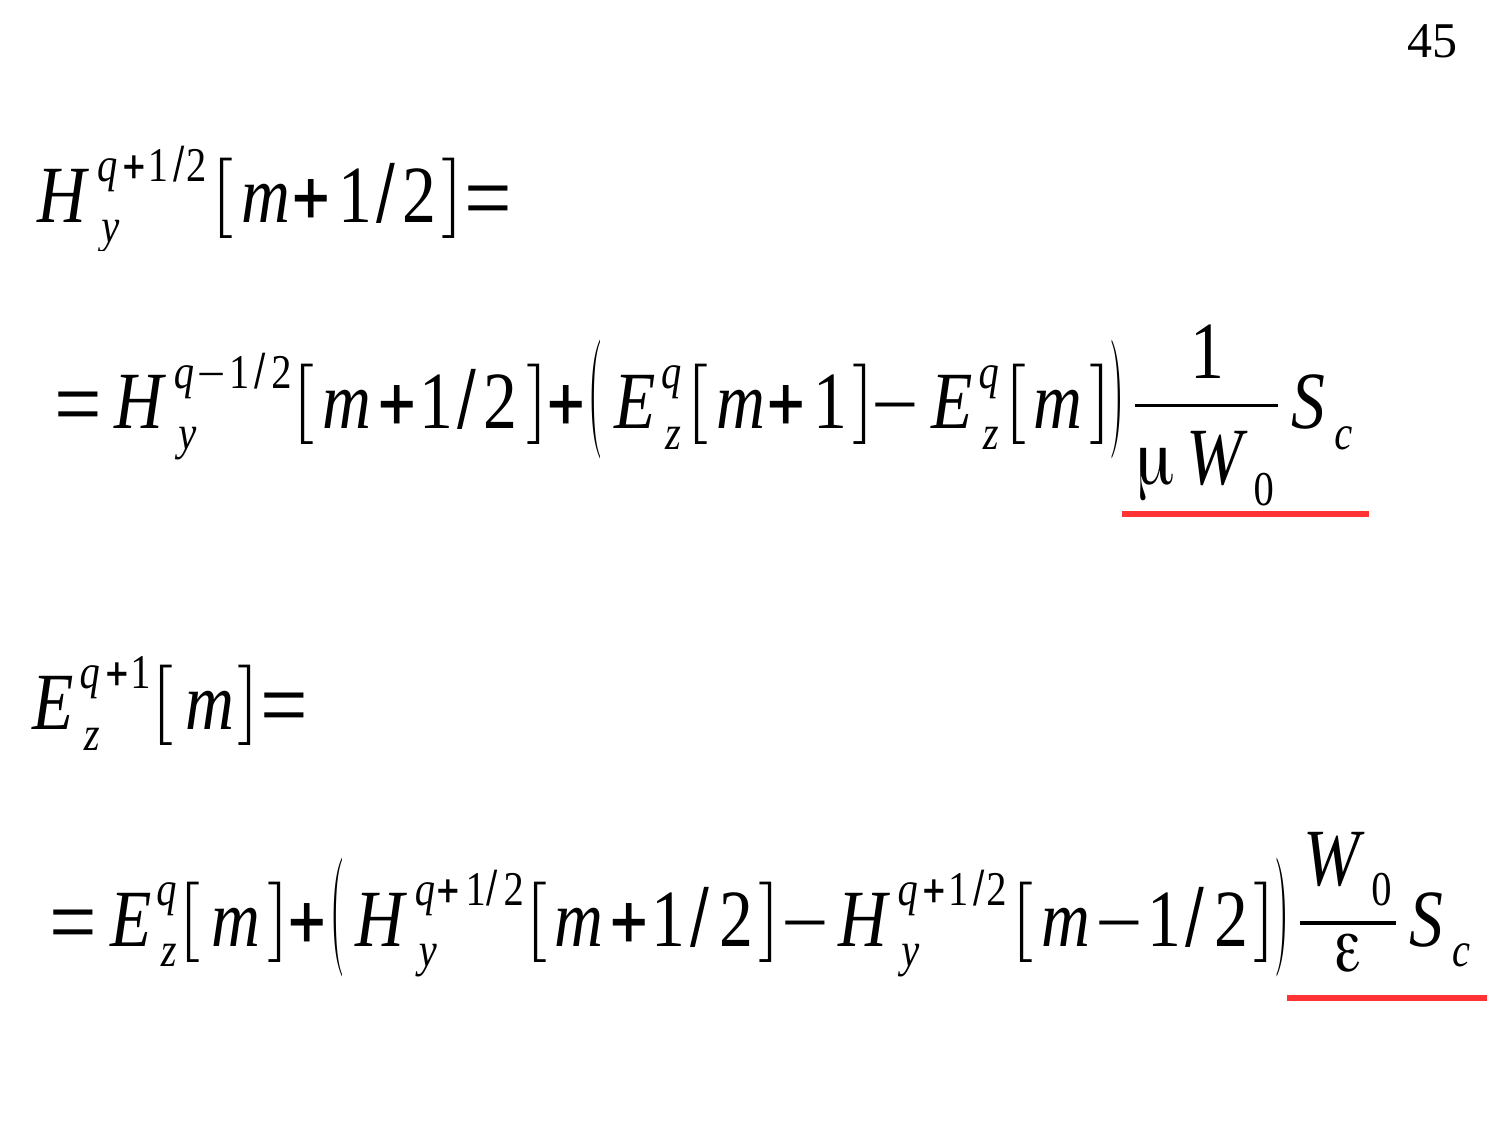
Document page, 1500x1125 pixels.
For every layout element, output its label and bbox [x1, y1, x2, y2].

chart [29, 814, 1488, 984]
chart [16, 135, 534, 251]
chart [11, 643, 329, 759]
chart [34, 307, 1369, 514]
